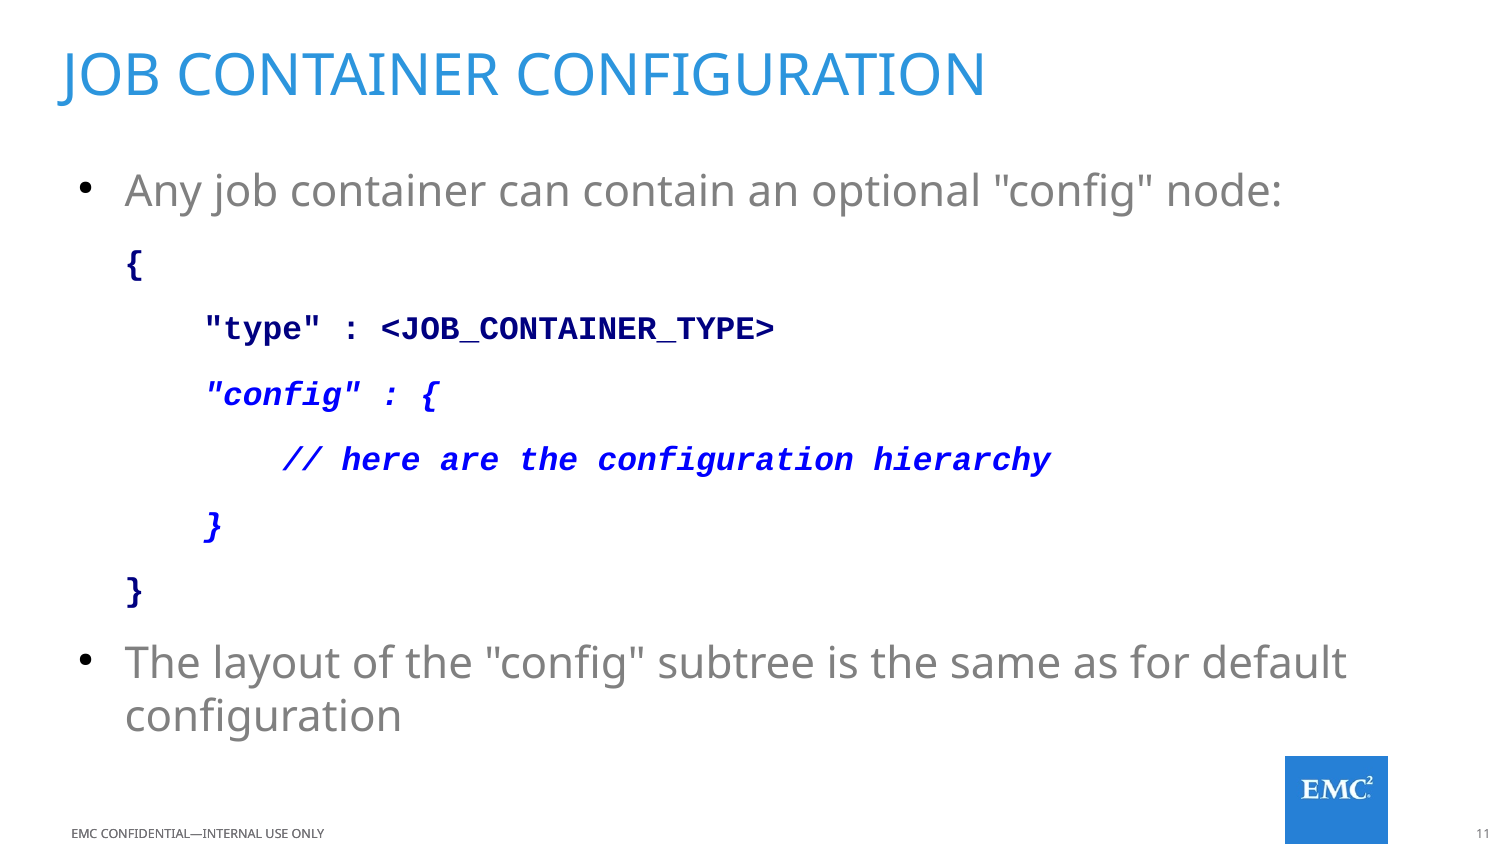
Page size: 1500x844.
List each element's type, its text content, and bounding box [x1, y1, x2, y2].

list Any job container can contain an optional "config" node: { "type" : <JOB_CONTAINER_TYPE> "config" : { // here are the configuration hierarchy } } The layout of the "config" subtree is the same as for default configuration [62, 162, 1450, 745]
title JOB Container configuration [62, 37, 1450, 108]
picture [1285, 756, 1388, 844]
